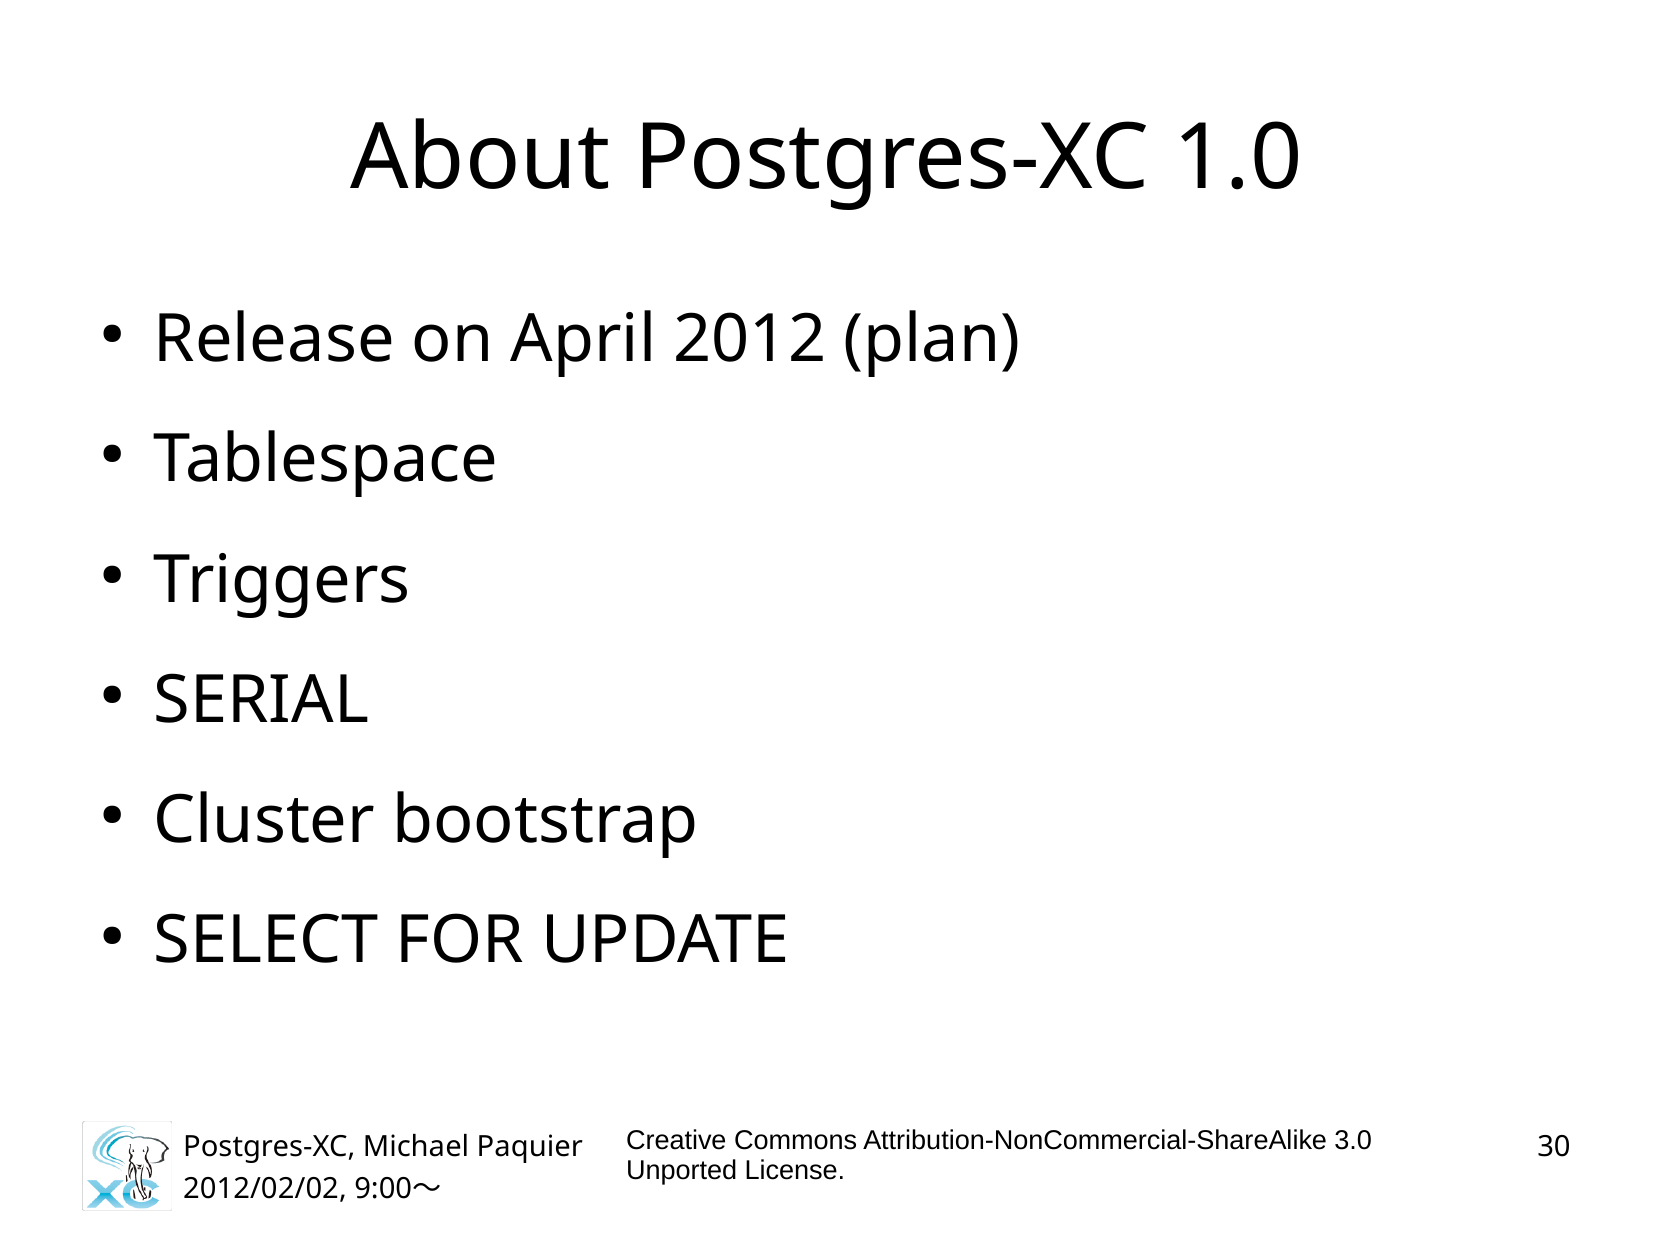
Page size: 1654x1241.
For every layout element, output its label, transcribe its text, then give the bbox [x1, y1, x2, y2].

picture [82, 1121, 172, 1211]
title About Postgres-XC 1.0 [82, 49, 1571, 257]
list Release on April 2012 (plan) Tablespace Triggers SERIAL Cluster bootstrap SELECT FOR UPDATE [82, 290, 1571, 1109]
